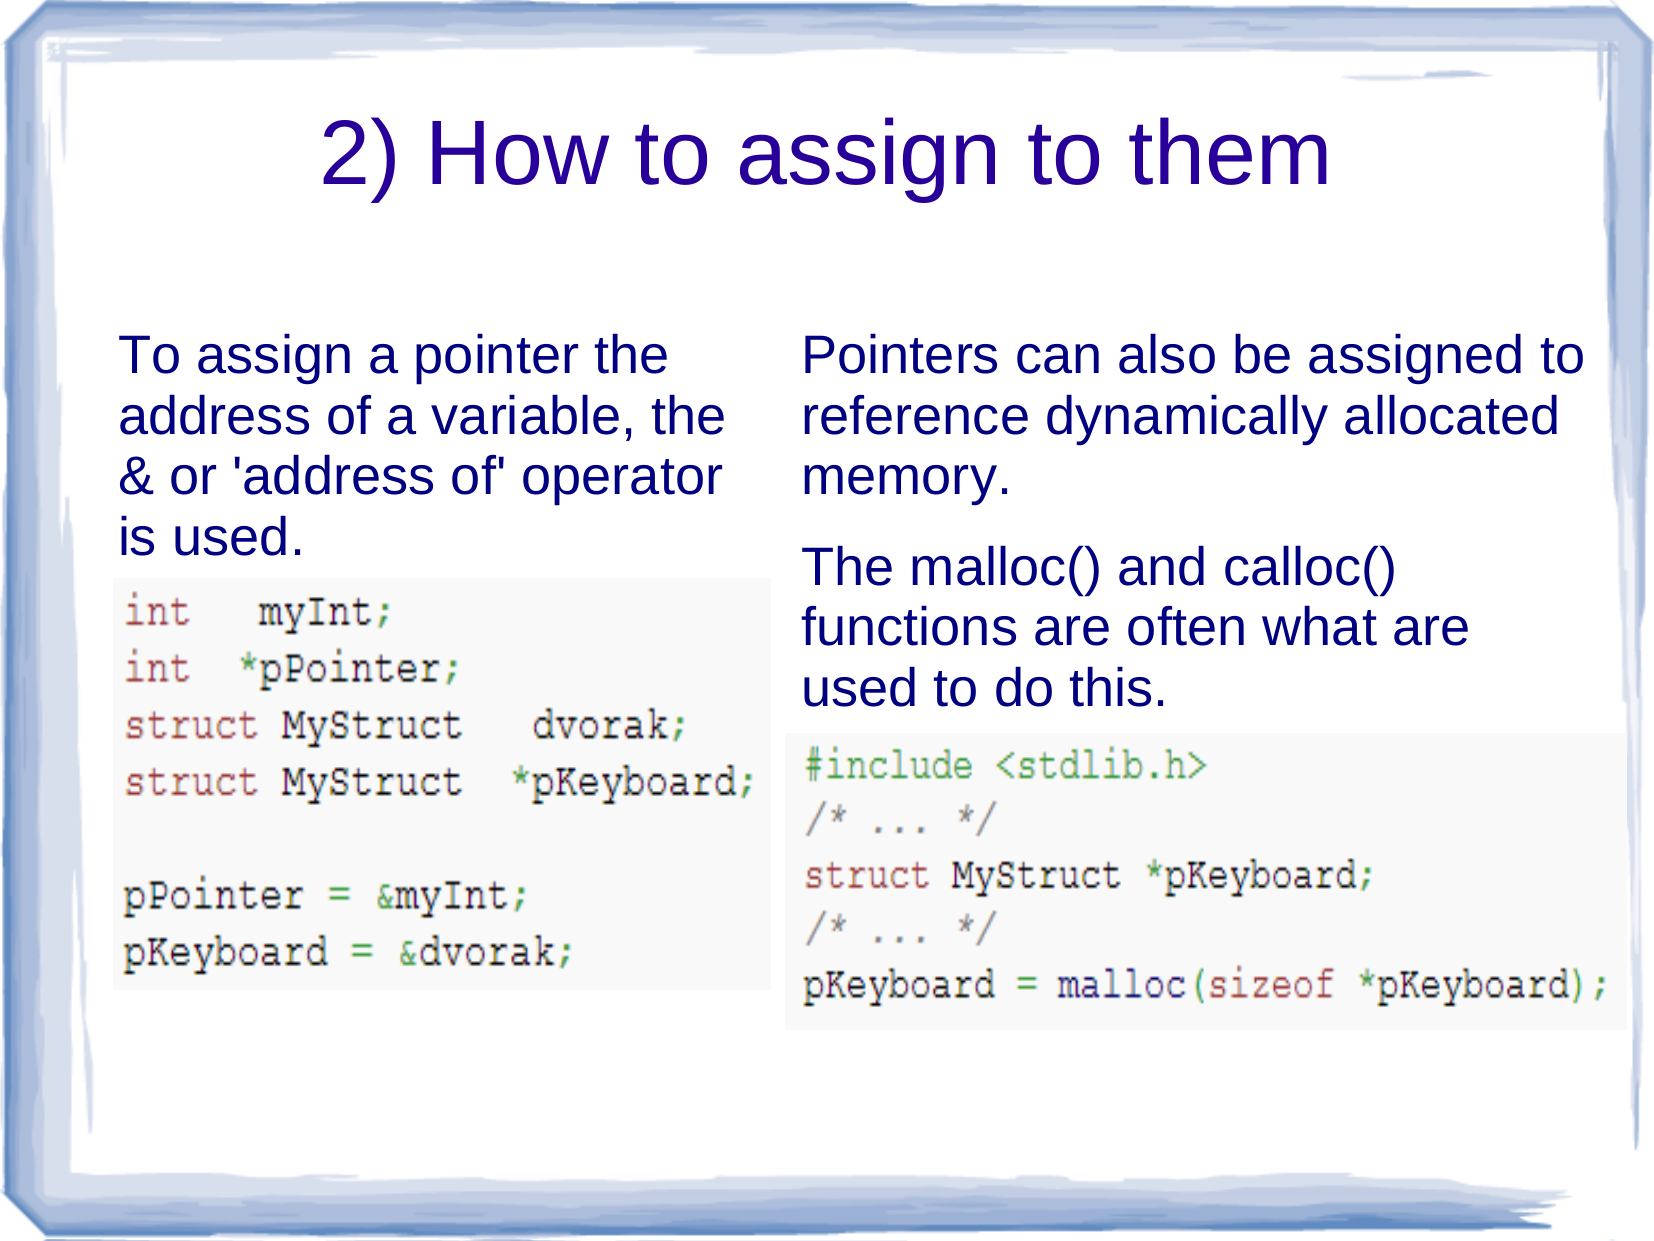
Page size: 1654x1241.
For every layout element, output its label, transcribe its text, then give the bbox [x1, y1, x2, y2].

picture [0, 0, 1654, 1241]
title 2) How to assign to them [82, 56, 1571, 250]
list Pointers can also be assigned to reference dynamically allocated memory. The malloc() and calloc() functions are often what are used to do this. [801, 324, 1604, 733]
list To assign a pointer the address of a variable, the & or 'address of' operator is used. [118, 324, 771, 578]
